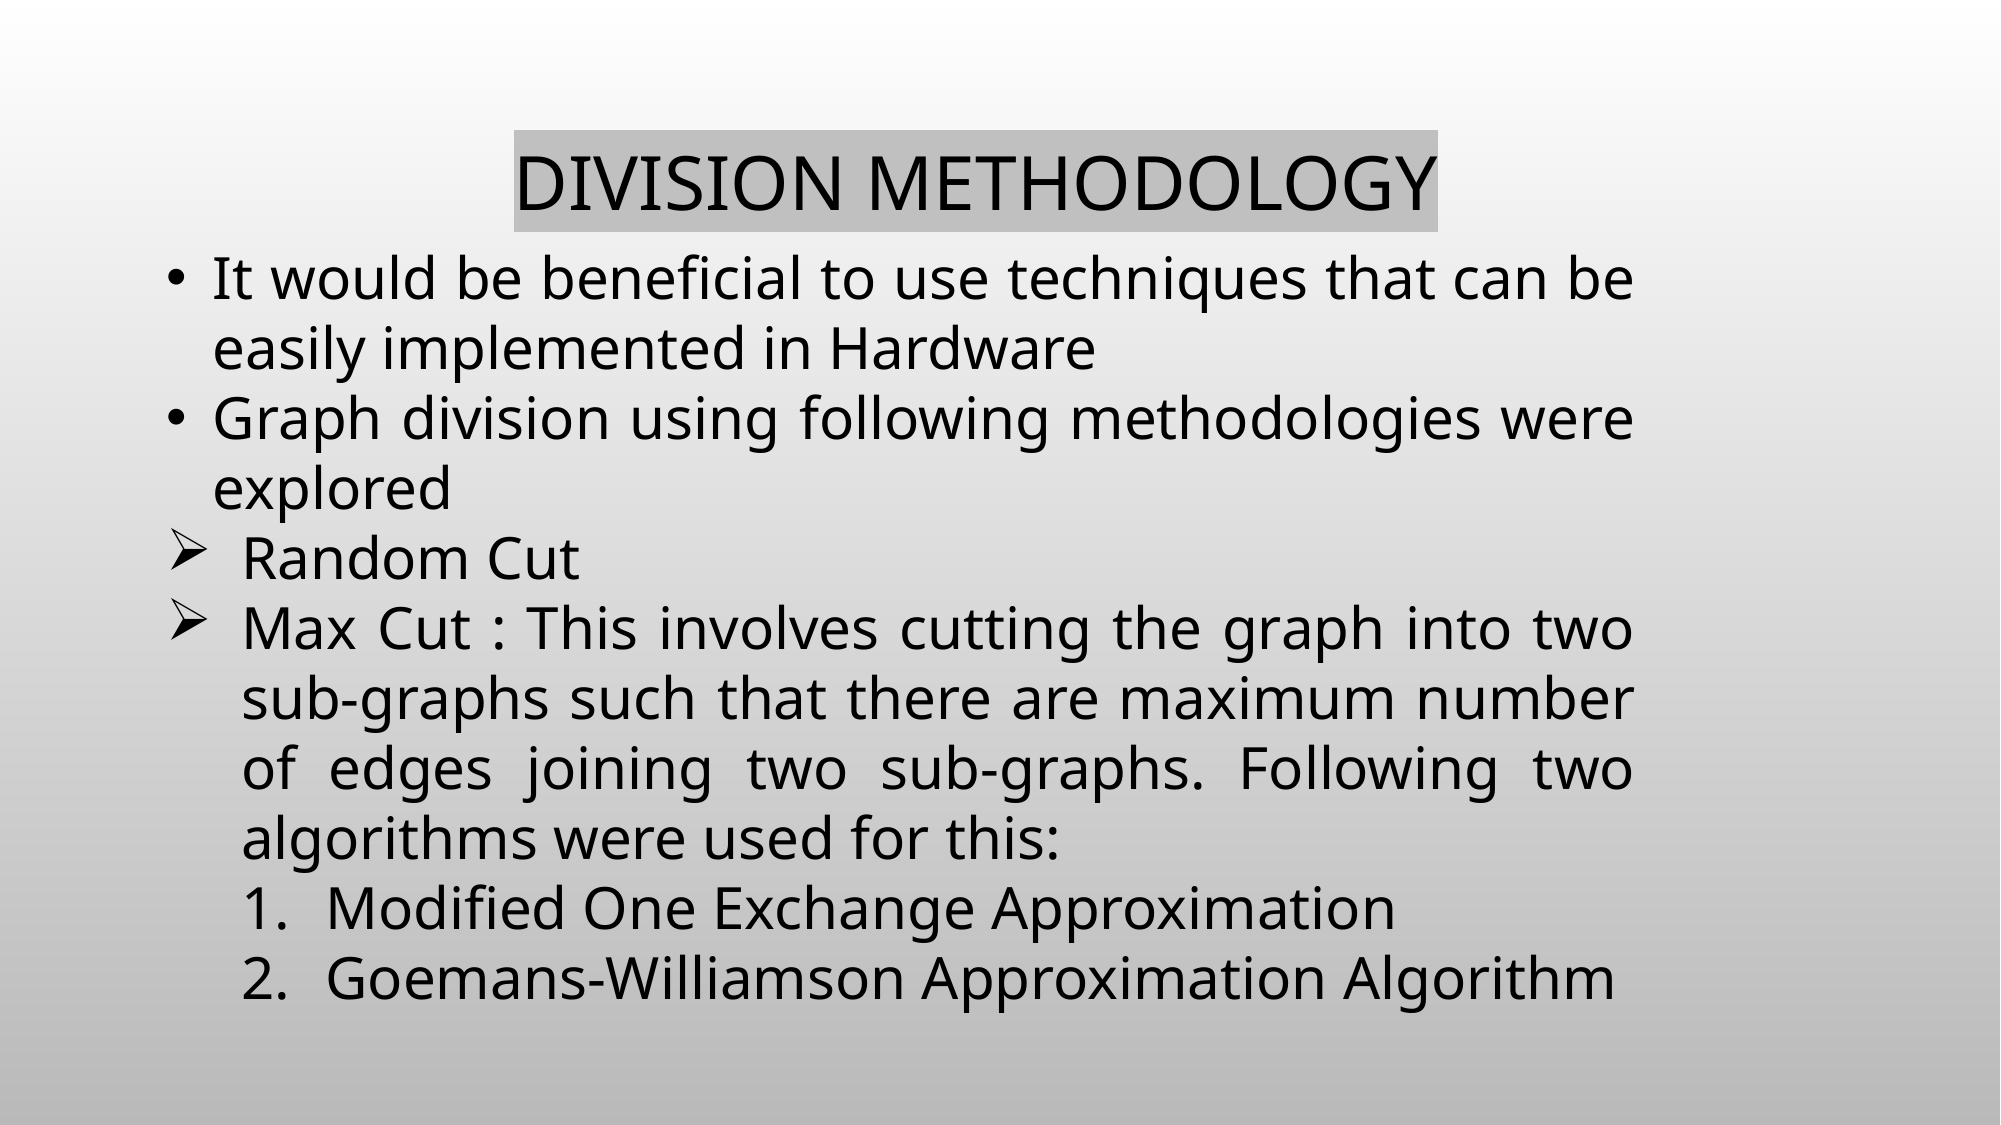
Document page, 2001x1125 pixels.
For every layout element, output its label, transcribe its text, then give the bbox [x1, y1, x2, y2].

text_box It would be beneficial to use techniques that can be easily implemented in Hardware Graph division using following methodologies were explored Random Cut Max Cut : This involves cutting the graph into two sub-graphs such that there are maximum number of edges joining two sub-graphs. Following two algorithms were used for this: Modified One Exchange Approximation Goemans-Williamson Approximation Algorithm [151, 234, 1650, 1089]
title Division methodology [151, 115, 1801, 235]
